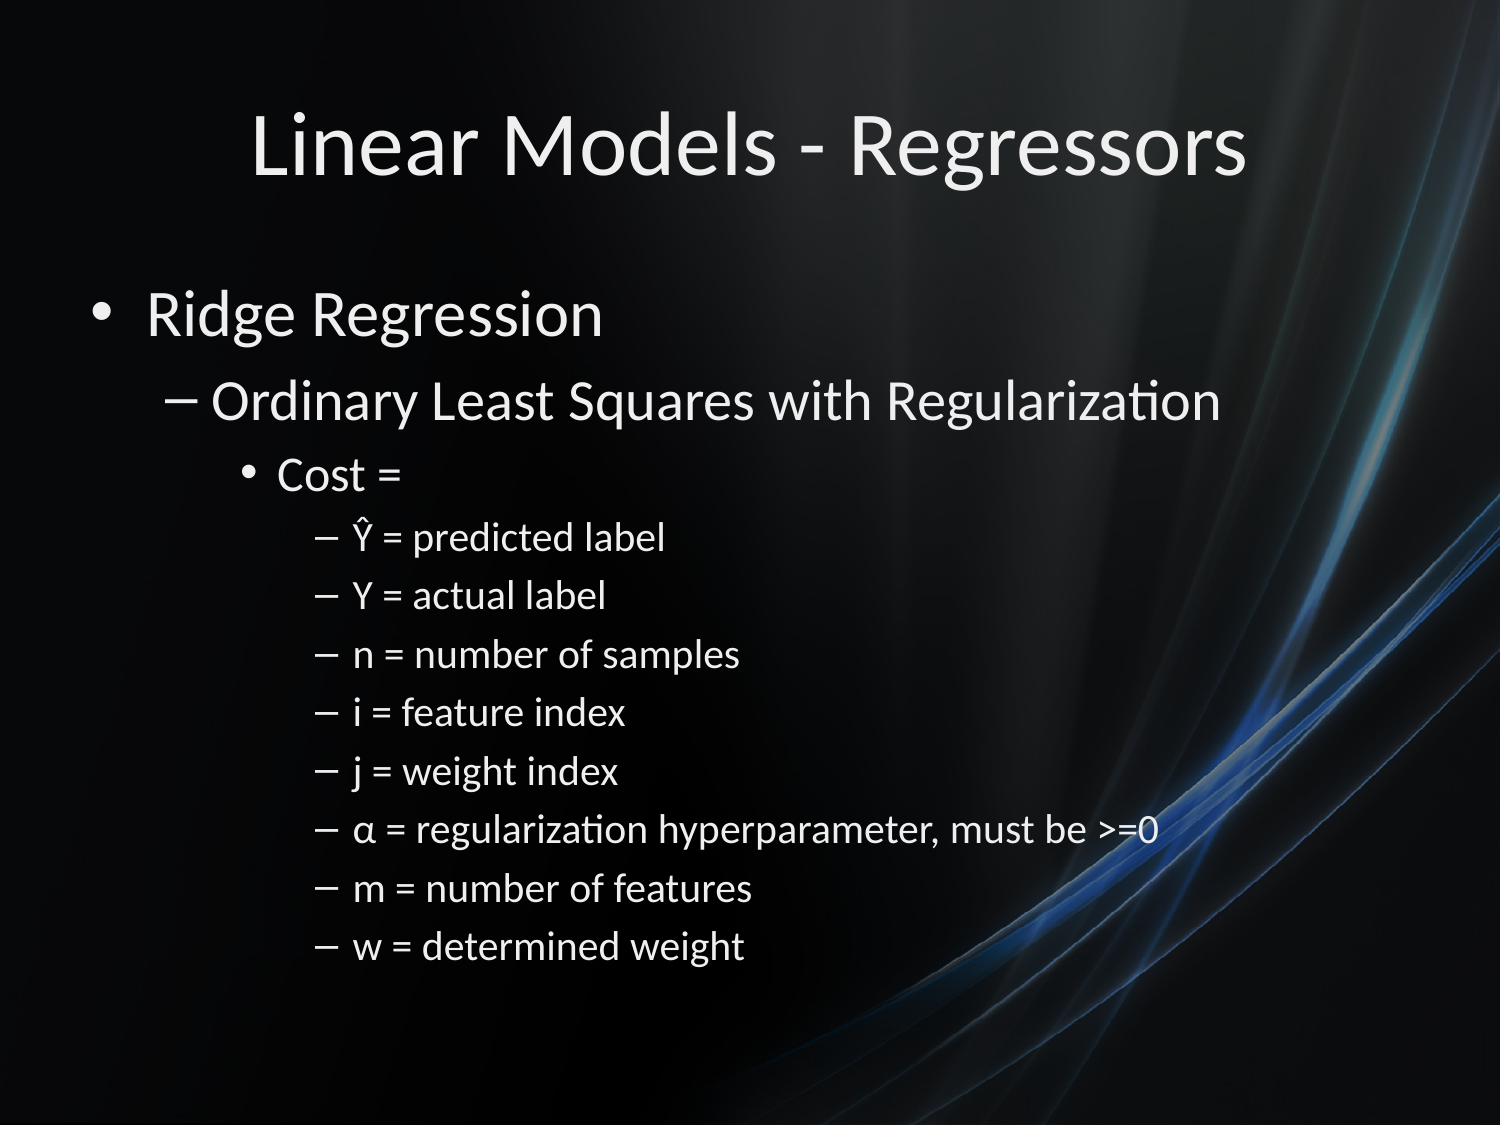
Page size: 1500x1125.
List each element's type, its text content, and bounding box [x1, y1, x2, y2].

picture [0, 0, 1500, 1125]
list Ridge Regression Ordinary Least Squares with Regularization Cost = Ŷ = predicted label Y = actual label n = number of samples i = feature index j = weight index α = regularization hyperparameter, must be >=0 m = number of features w = determined weight [75, 262, 1425, 1005]
title Linear Models - Regressors [75, 45, 1425, 233]
